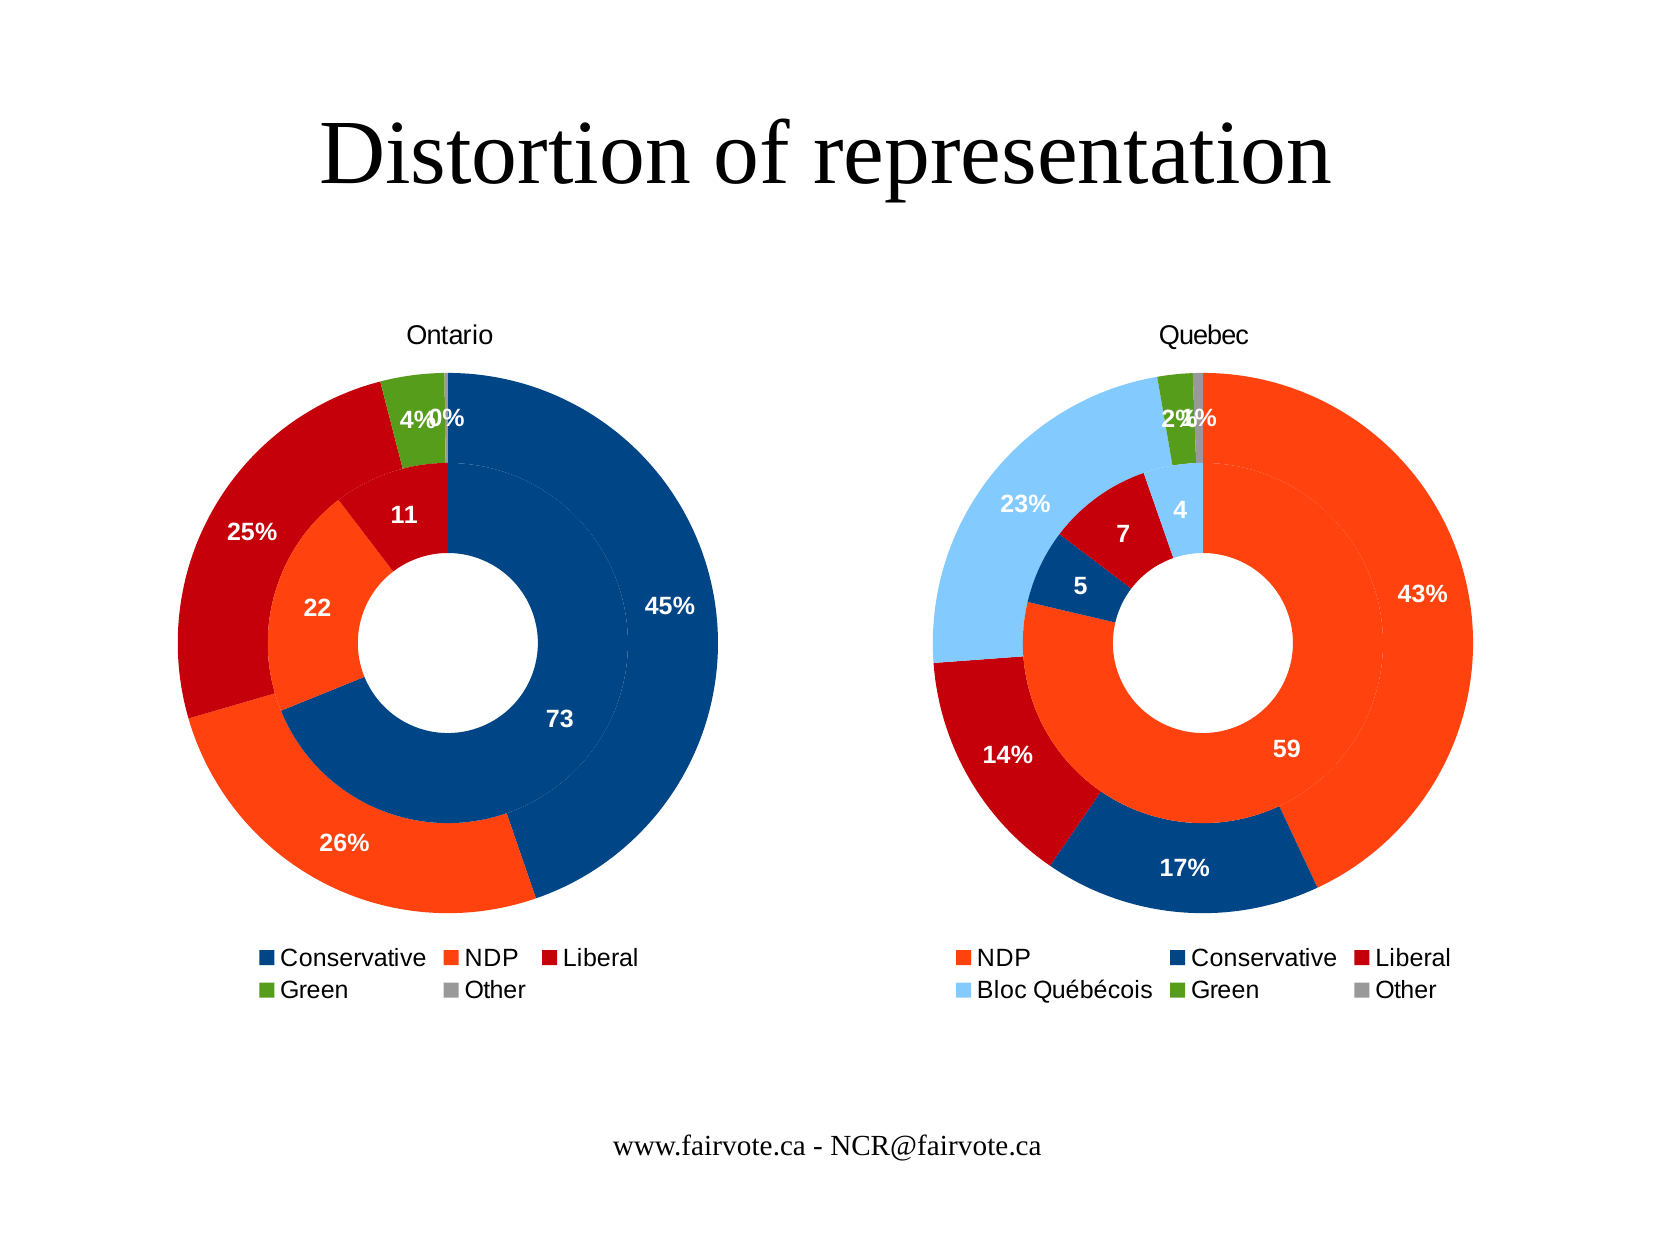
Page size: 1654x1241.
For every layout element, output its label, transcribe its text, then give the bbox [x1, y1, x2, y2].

chart [849, 290, 1560, 1010]
title Distortion of representation [82, 49, 1571, 257]
chart [94, 290, 805, 1010]
